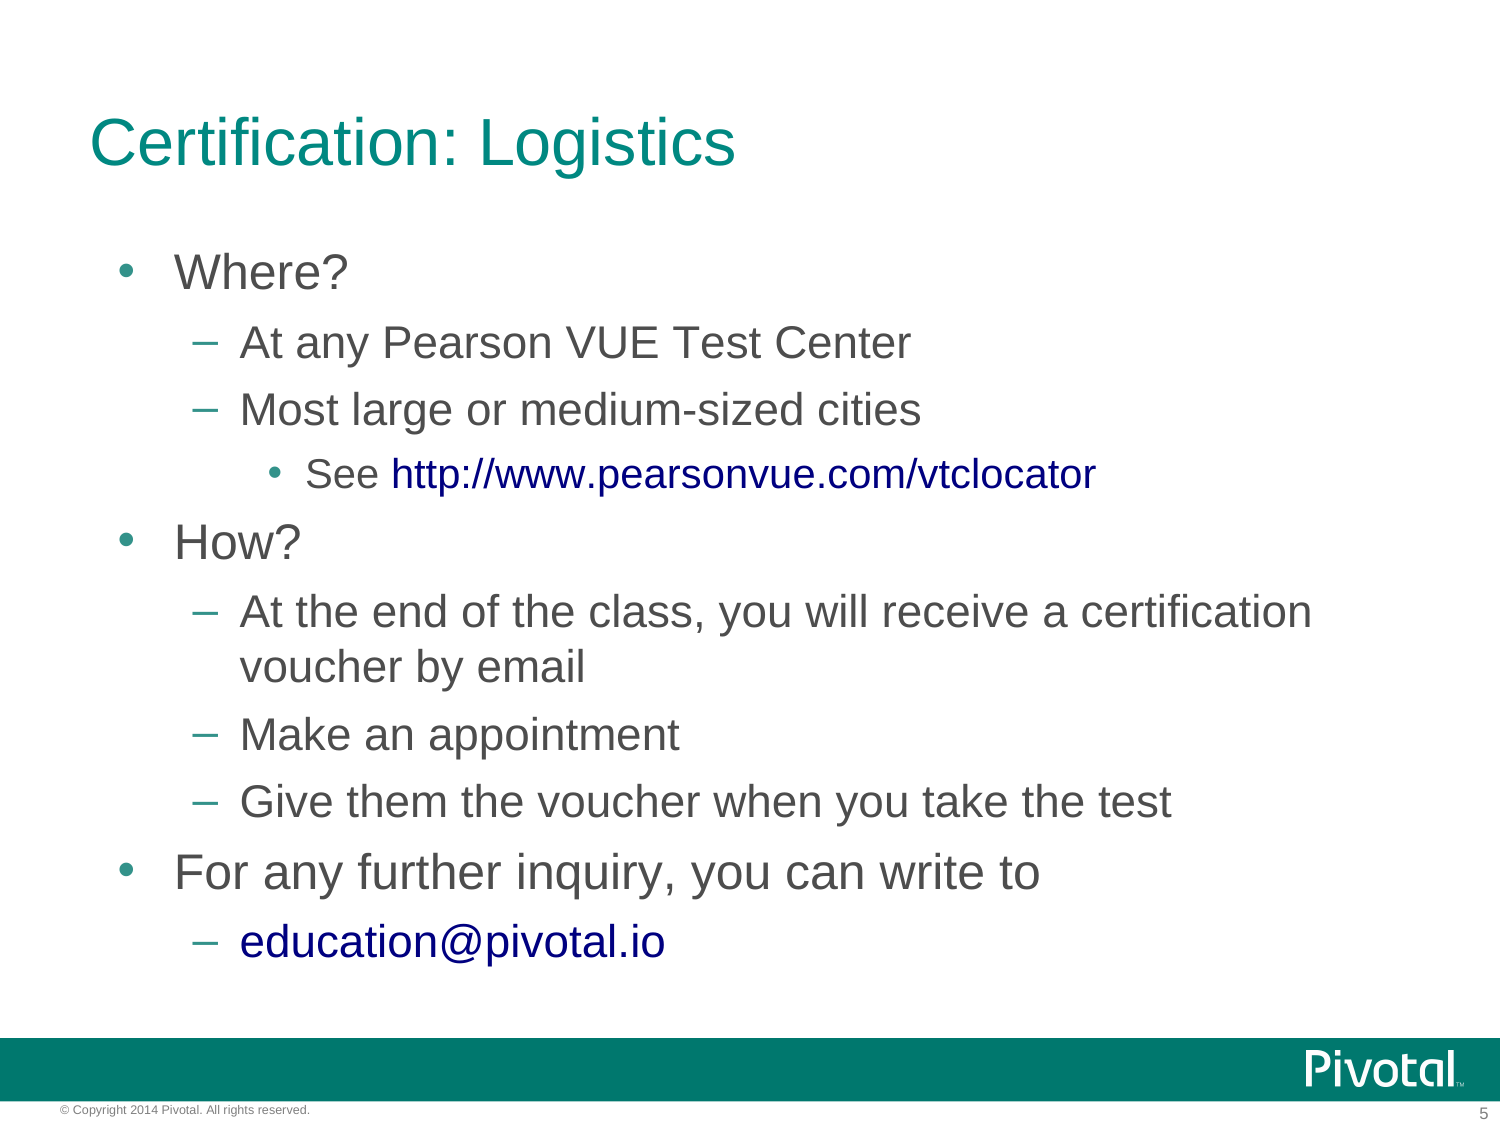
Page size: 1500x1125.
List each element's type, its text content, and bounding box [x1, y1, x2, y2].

picture [1306, 1050, 1464, 1087]
list Where? At any Pearson VUE Test Center Most large or medium-sized cities See http://www.pearsonvue.com/vtclocator How? At the end of the class, you will receive a certification voucher by email Make an appointment Give them the voucher when you take the test For any further inquiry, you can write to education@pivotal.io [102, 232, 1394, 975]
title Certification: Logistics [75, 45, 1426, 233]
